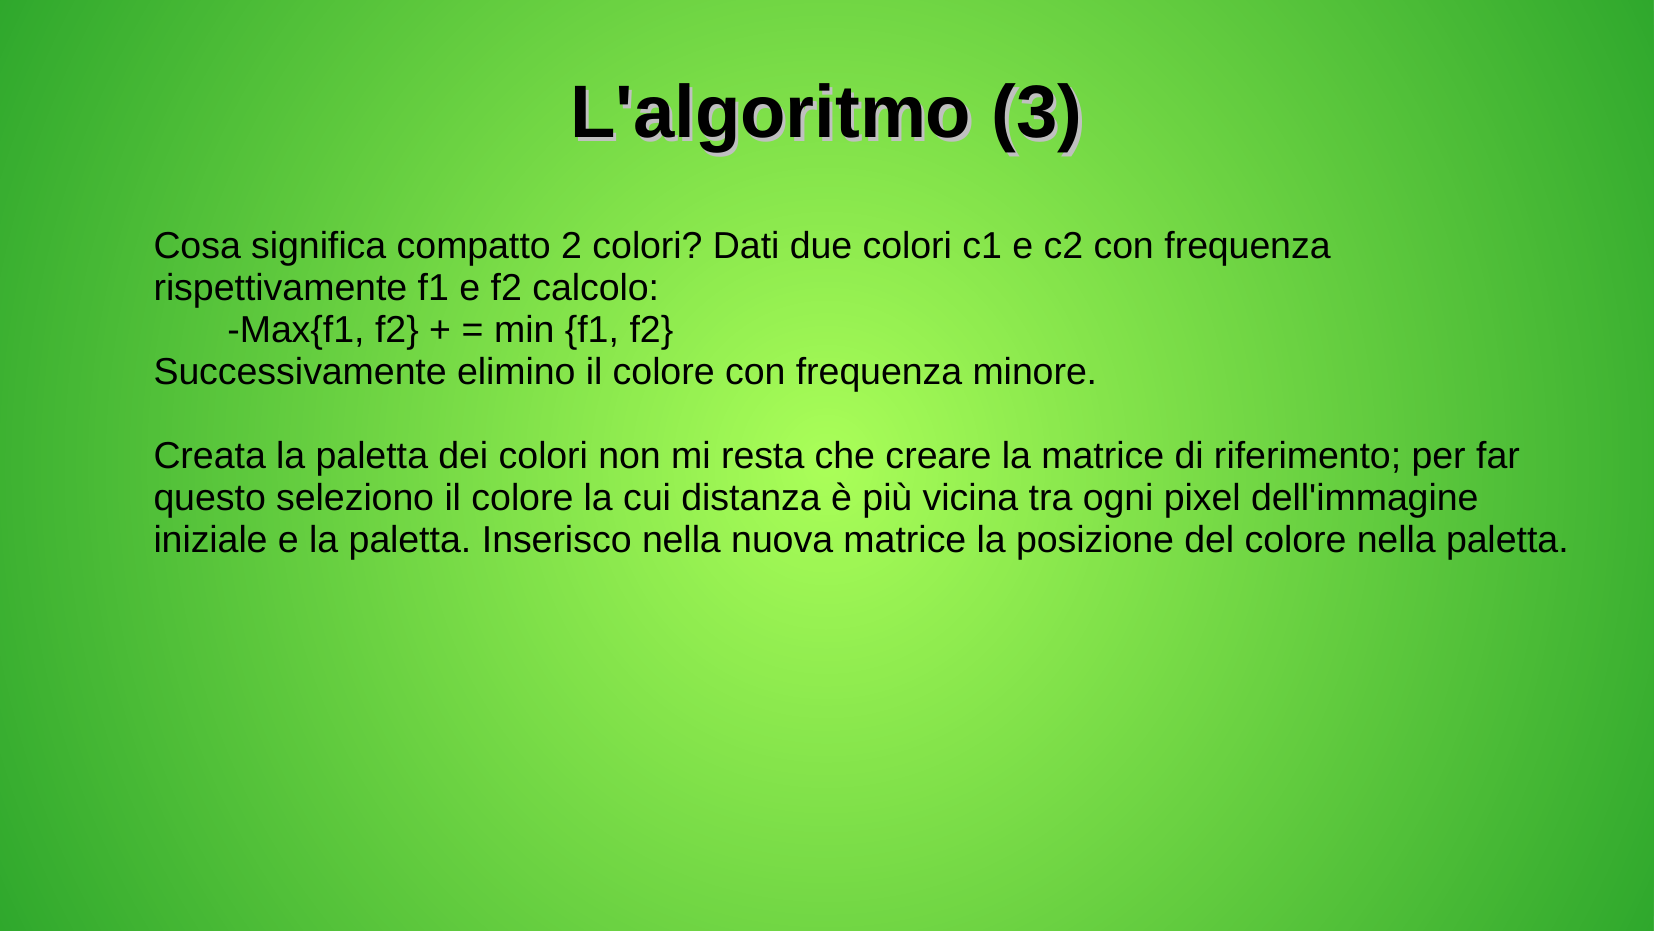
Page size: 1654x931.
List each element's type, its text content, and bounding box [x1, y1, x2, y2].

title L'algoritmo (3) [82, 35, 1571, 189]
list Cosa significa compatto 2 colori? Dati due colori c1 e c2 con frequenza rispettivamente f1 e f2 calcolo: -Max{f1, f2} + = min {f1, f2} Successivamente elimino il colore con frequenza minore. Creata la paletta dei colori non mi resta che creare la matrice di riferimento; per far questo seleziono il colore la cui distanza è più vicina tra ogni pixel dell'immagine iniziale e la paletta. Inserisco nella nuova matrice la posizione del colore nella paletta. [82, 224, 1571, 764]
